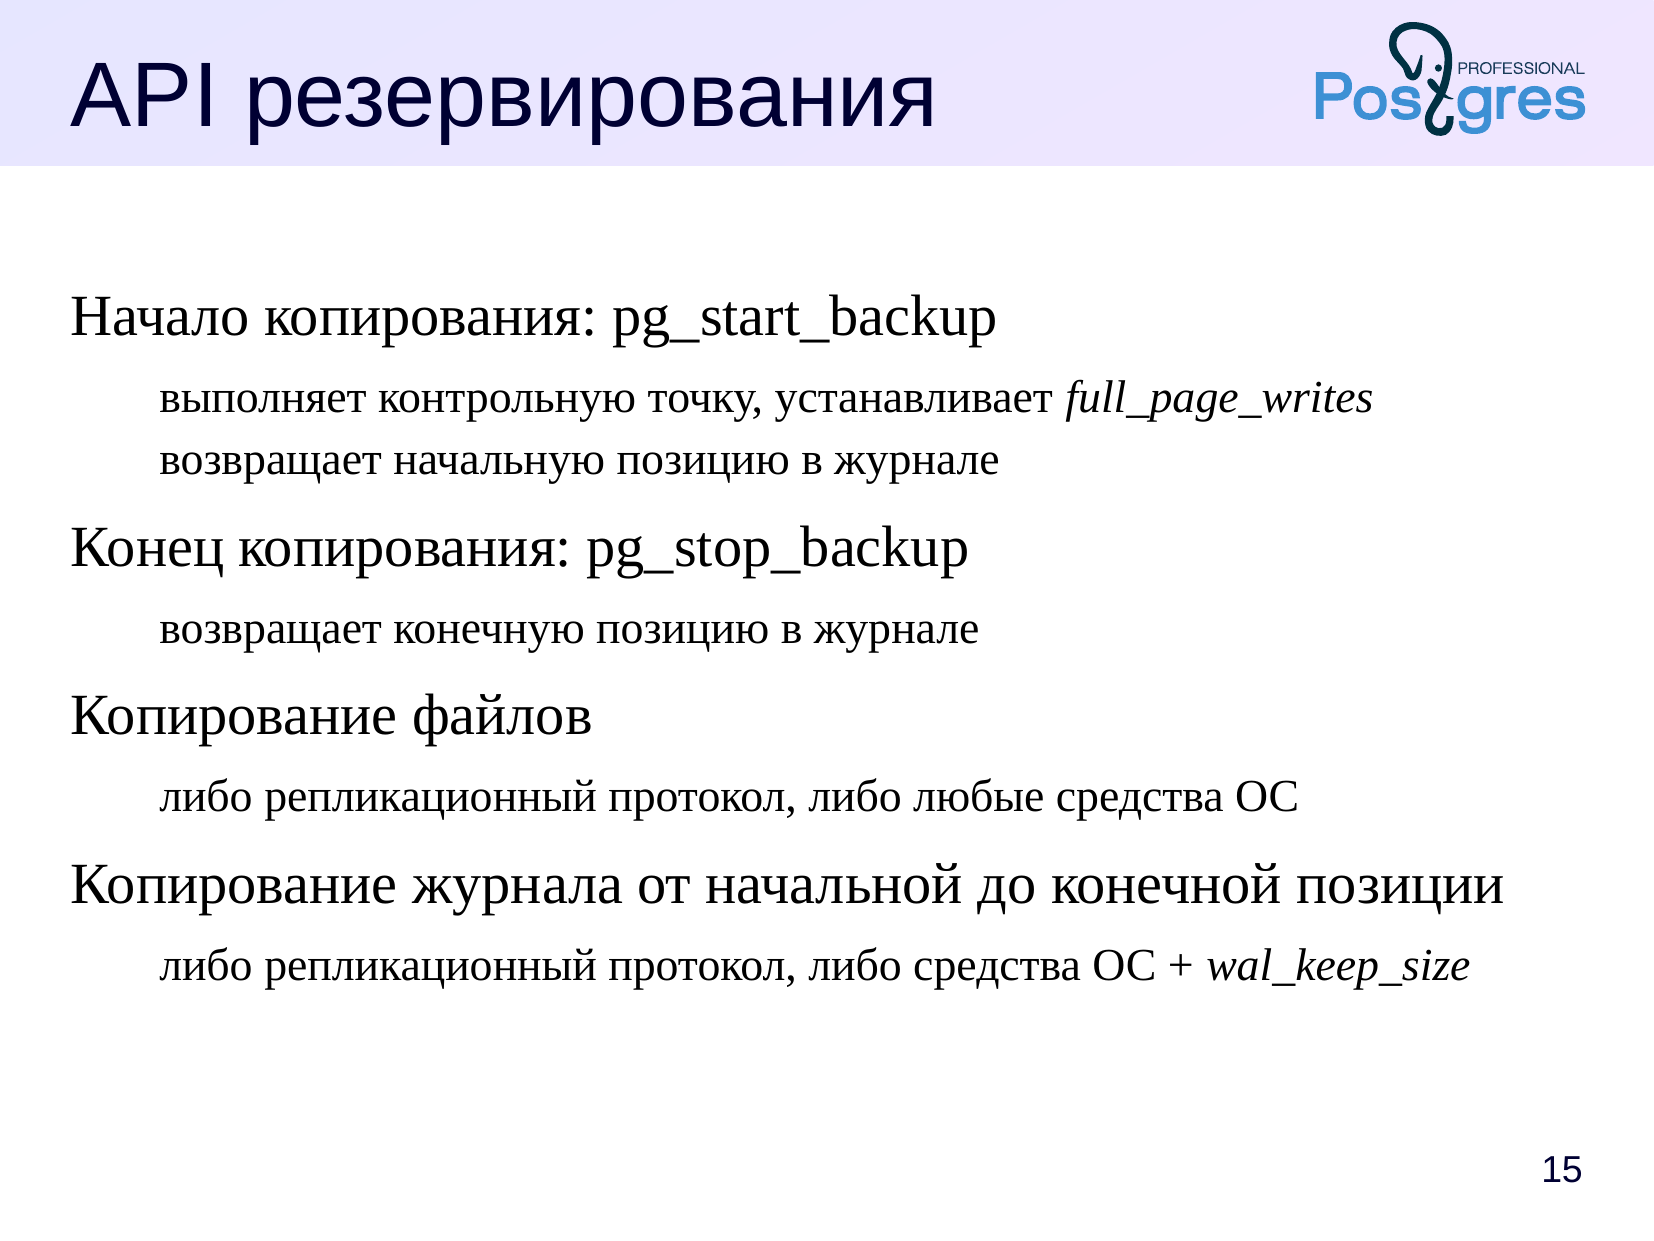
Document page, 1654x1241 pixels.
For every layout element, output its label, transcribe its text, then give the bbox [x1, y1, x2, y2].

title API резервирования [70, 43, 1241, 147]
list Начало копирования: pg_start_backup выполняет контрольную точку, устанавливает full_page_writes возвращает начальную позицию в журнале Конец копирования: pg_stop_backup возвращает конечную позицию в журнале Копирование файлов либо репликационный протокол, либо любые средства ОС Копирование журнала от начальной до конечной позиции либо репликационный протокол, либо средства ОС + wal_keep_size [70, 283, 1583, 1134]
